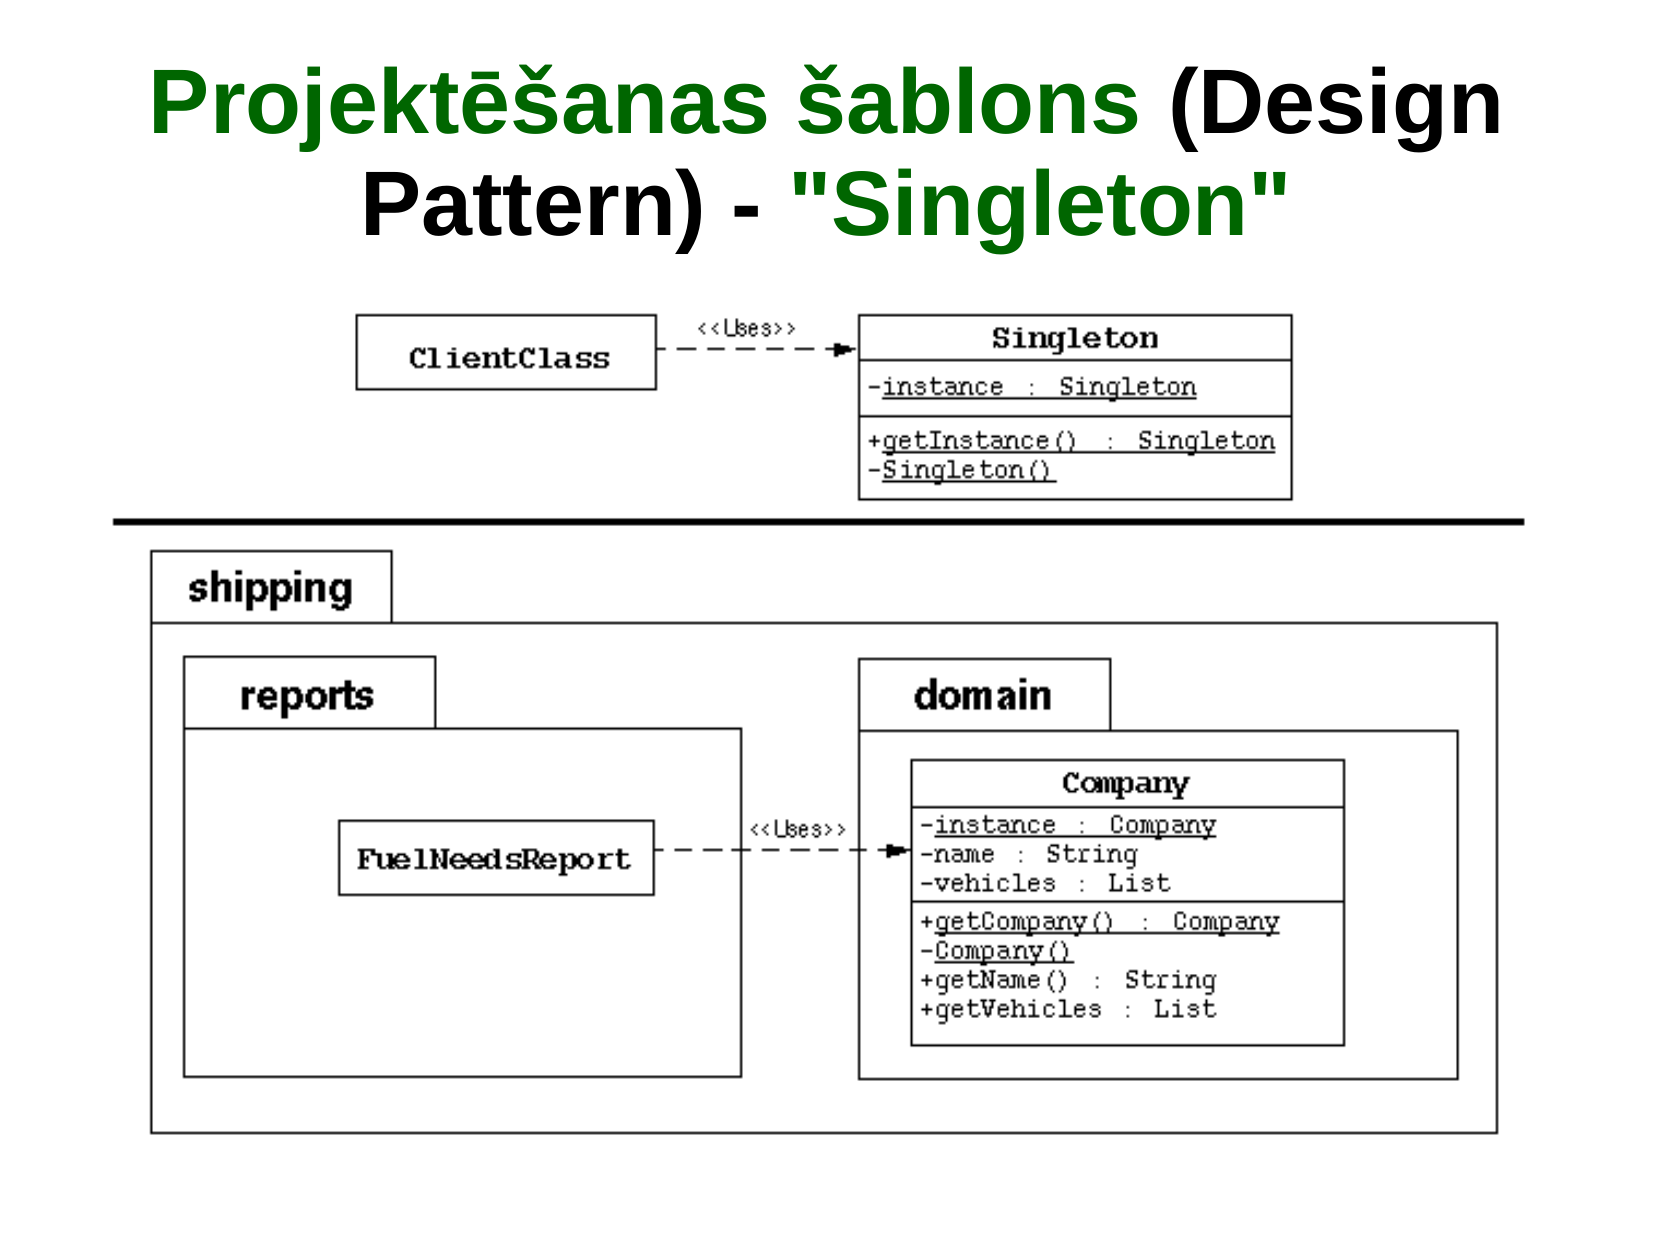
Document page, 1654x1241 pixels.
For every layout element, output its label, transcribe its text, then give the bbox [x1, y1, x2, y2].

title Projektēšanas šablons (Design Pattern) - "Singleton" [82, 49, 1571, 257]
picture [70, 290, 1538, 1146]
